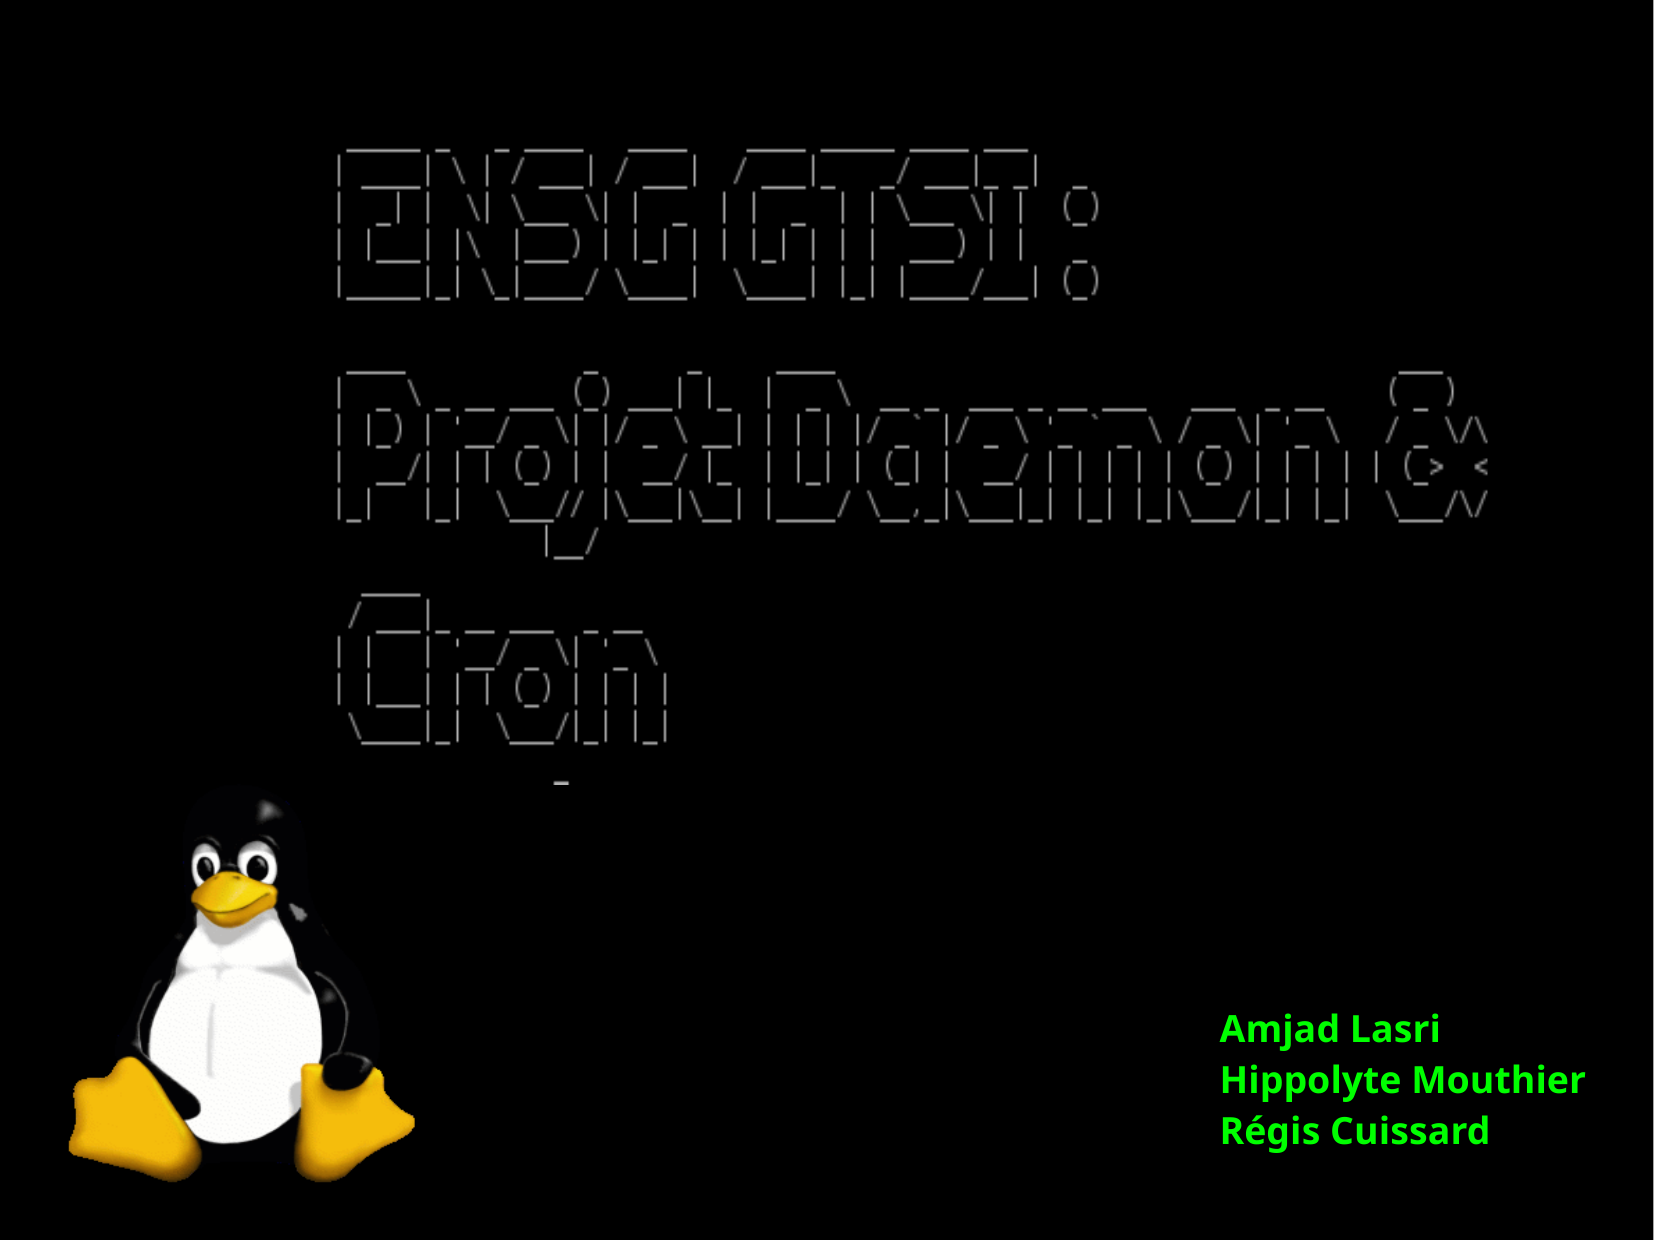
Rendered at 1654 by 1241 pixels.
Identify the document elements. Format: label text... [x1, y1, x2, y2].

text_box Amjad Lasri Hippolyte Mouthier Régis Cuissard [1204, 995, 1576, 1146]
picture [58, 129, 1560, 1193]
